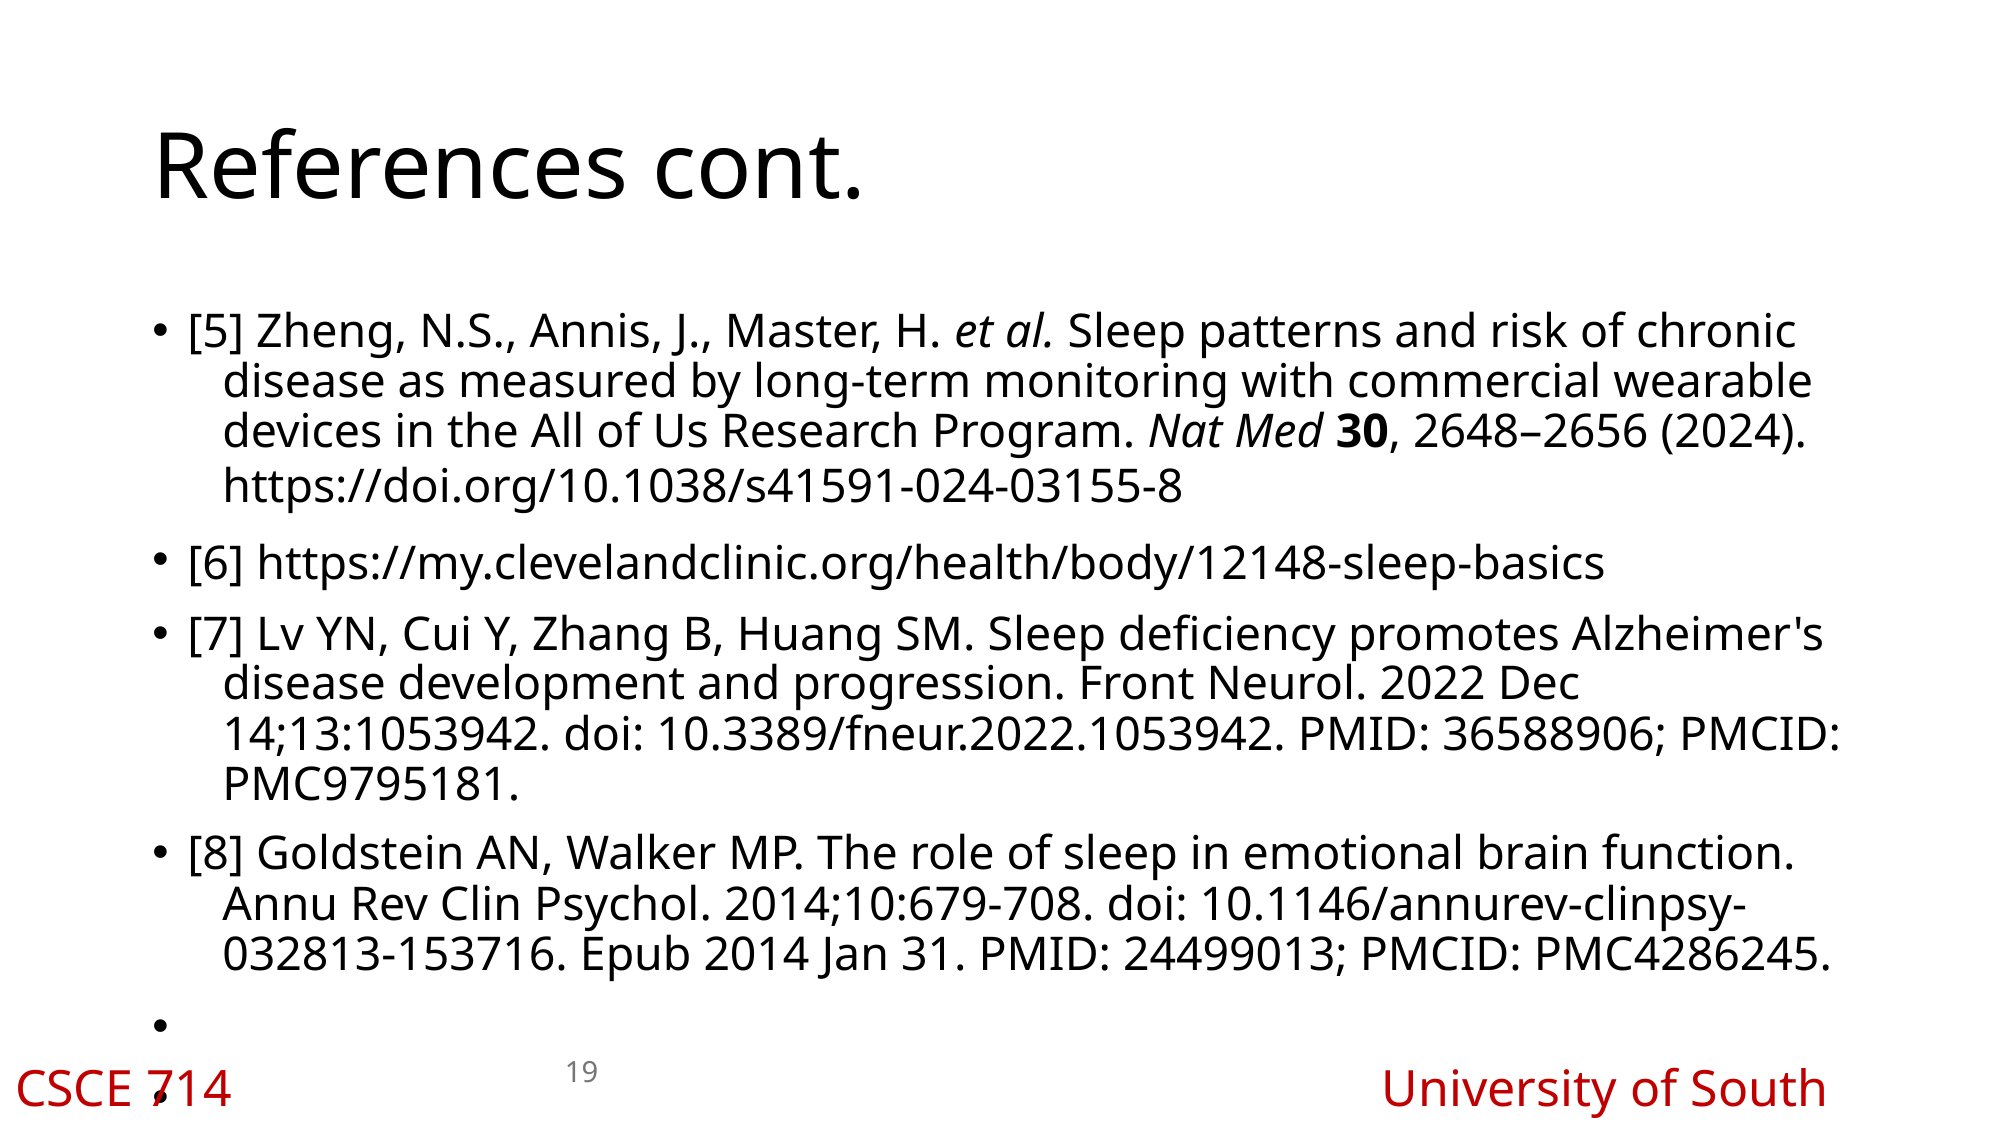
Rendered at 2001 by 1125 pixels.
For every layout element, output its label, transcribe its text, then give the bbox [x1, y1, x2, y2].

list [5] Zheng, N.S., Annis, J., Master, H. et al. Sleep patterns and risk of chronic disease as measured by long-term monitoring with commercial wearable devices in the All of Us Research Program. Nat Med 30, 2648–2656 (2024). https://doi.org/10.1038/s41591-024-03155-8 [6] https://my.clevelandclinic.org/health/body/12148-sleep-basics [7] Lv YN, Cui Y, Zhang B, Huang SM. Sleep deficiency promotes Alzheimer's disease development and progression. Front Neurol. 2022 Dec 14;13:1053942. doi: 10.3389/fneur.2022.1053942. PMID: 36588906; PMCID: PMC9795181. [8] Goldstein AN, Walker MP. The role of sleep in emotional brain function. Annu Rev Clin Psychol. 2014;10:679-708. doi: 10.1146/annurev-clinpsy-032813-153716. Epub 2014 Jan 31. PMID: 24499013; PMCID: PMC4286245. [137, 299, 1863, 1014]
text_box University of South Carolina [1366, 1049, 2000, 1125]
text_box CSCE 714 [0, 1049, 249, 1125]
title References cont. [137, 59, 1863, 278]
text_box 16 [549, 1042, 1000, 1103]
